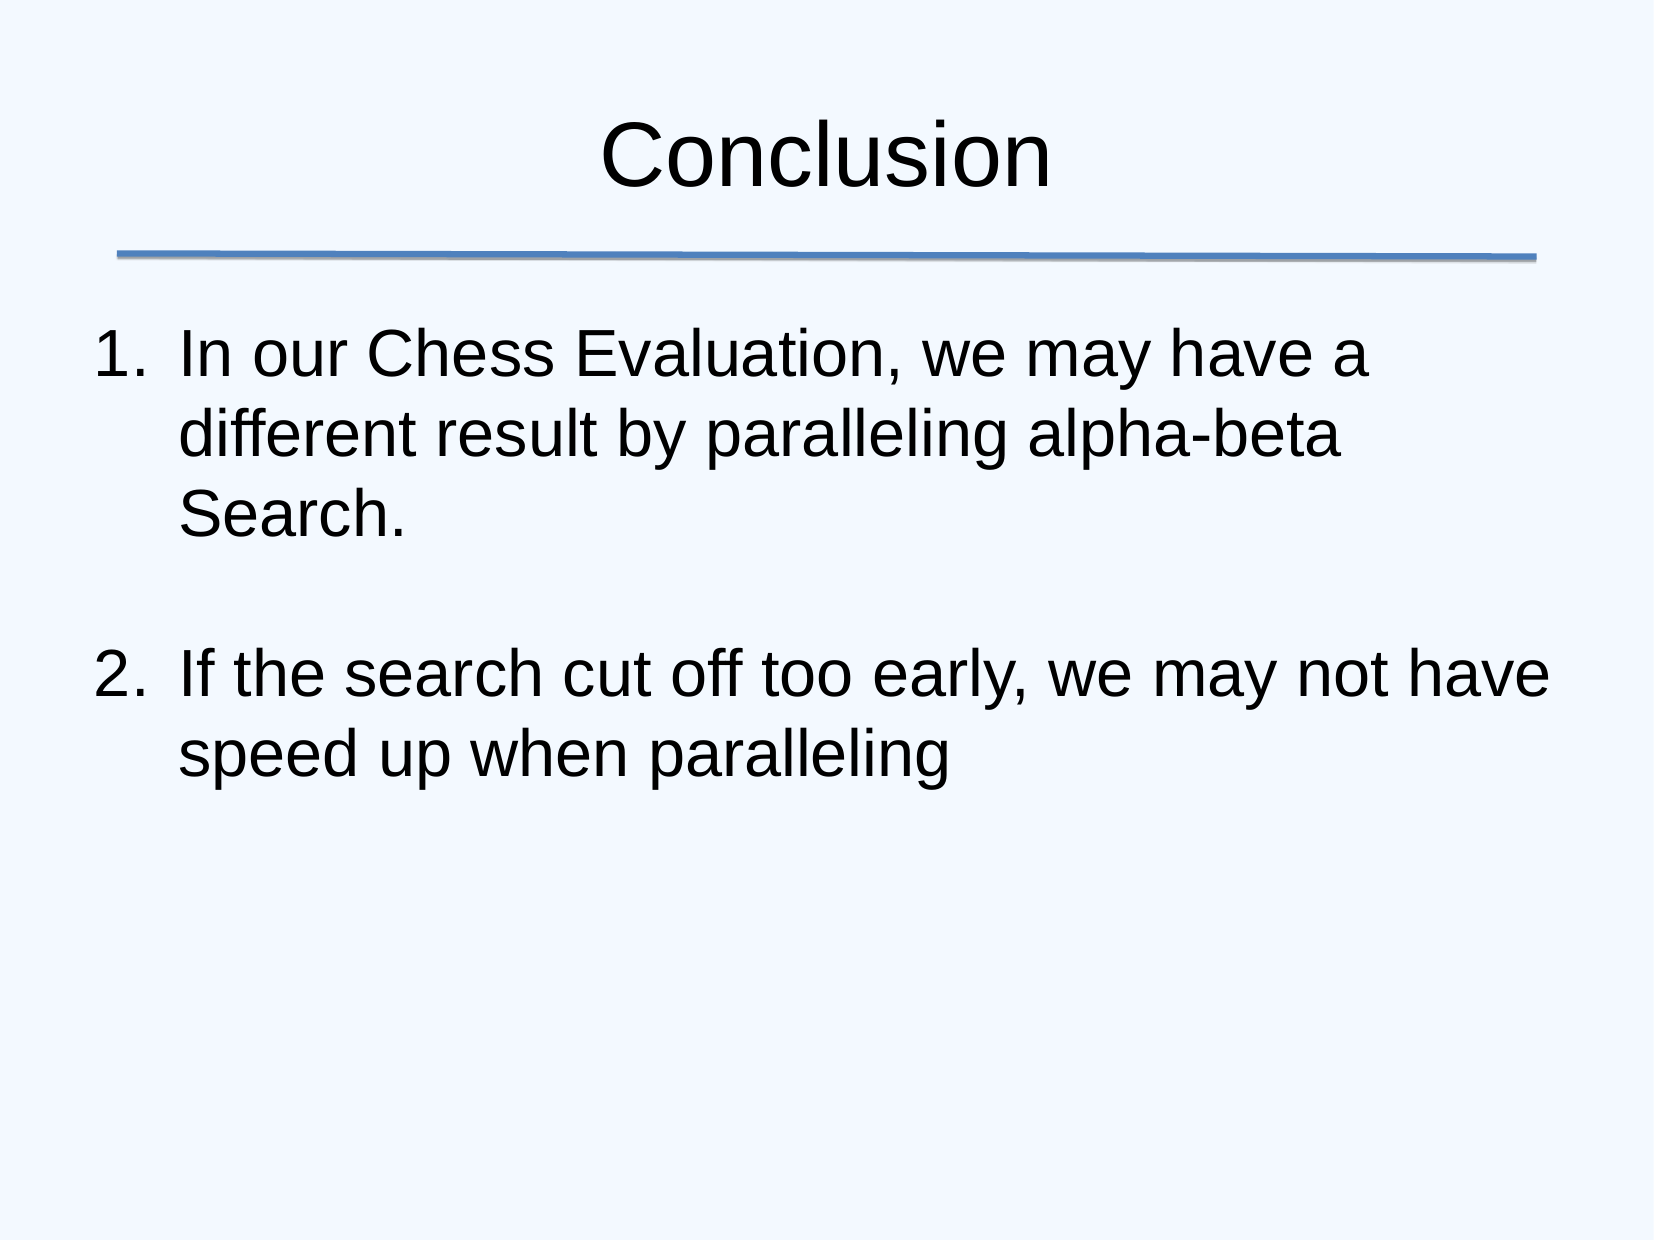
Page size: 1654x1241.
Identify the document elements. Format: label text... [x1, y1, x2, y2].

text_box Conclusion [82, 46, 1571, 254]
text_box In our Chess Evaluation, we may have a different result by paralleling alpha-beta Search. If the search cut off too early, we may not have speed up when paralleling [93, 309, 1583, 1030]
